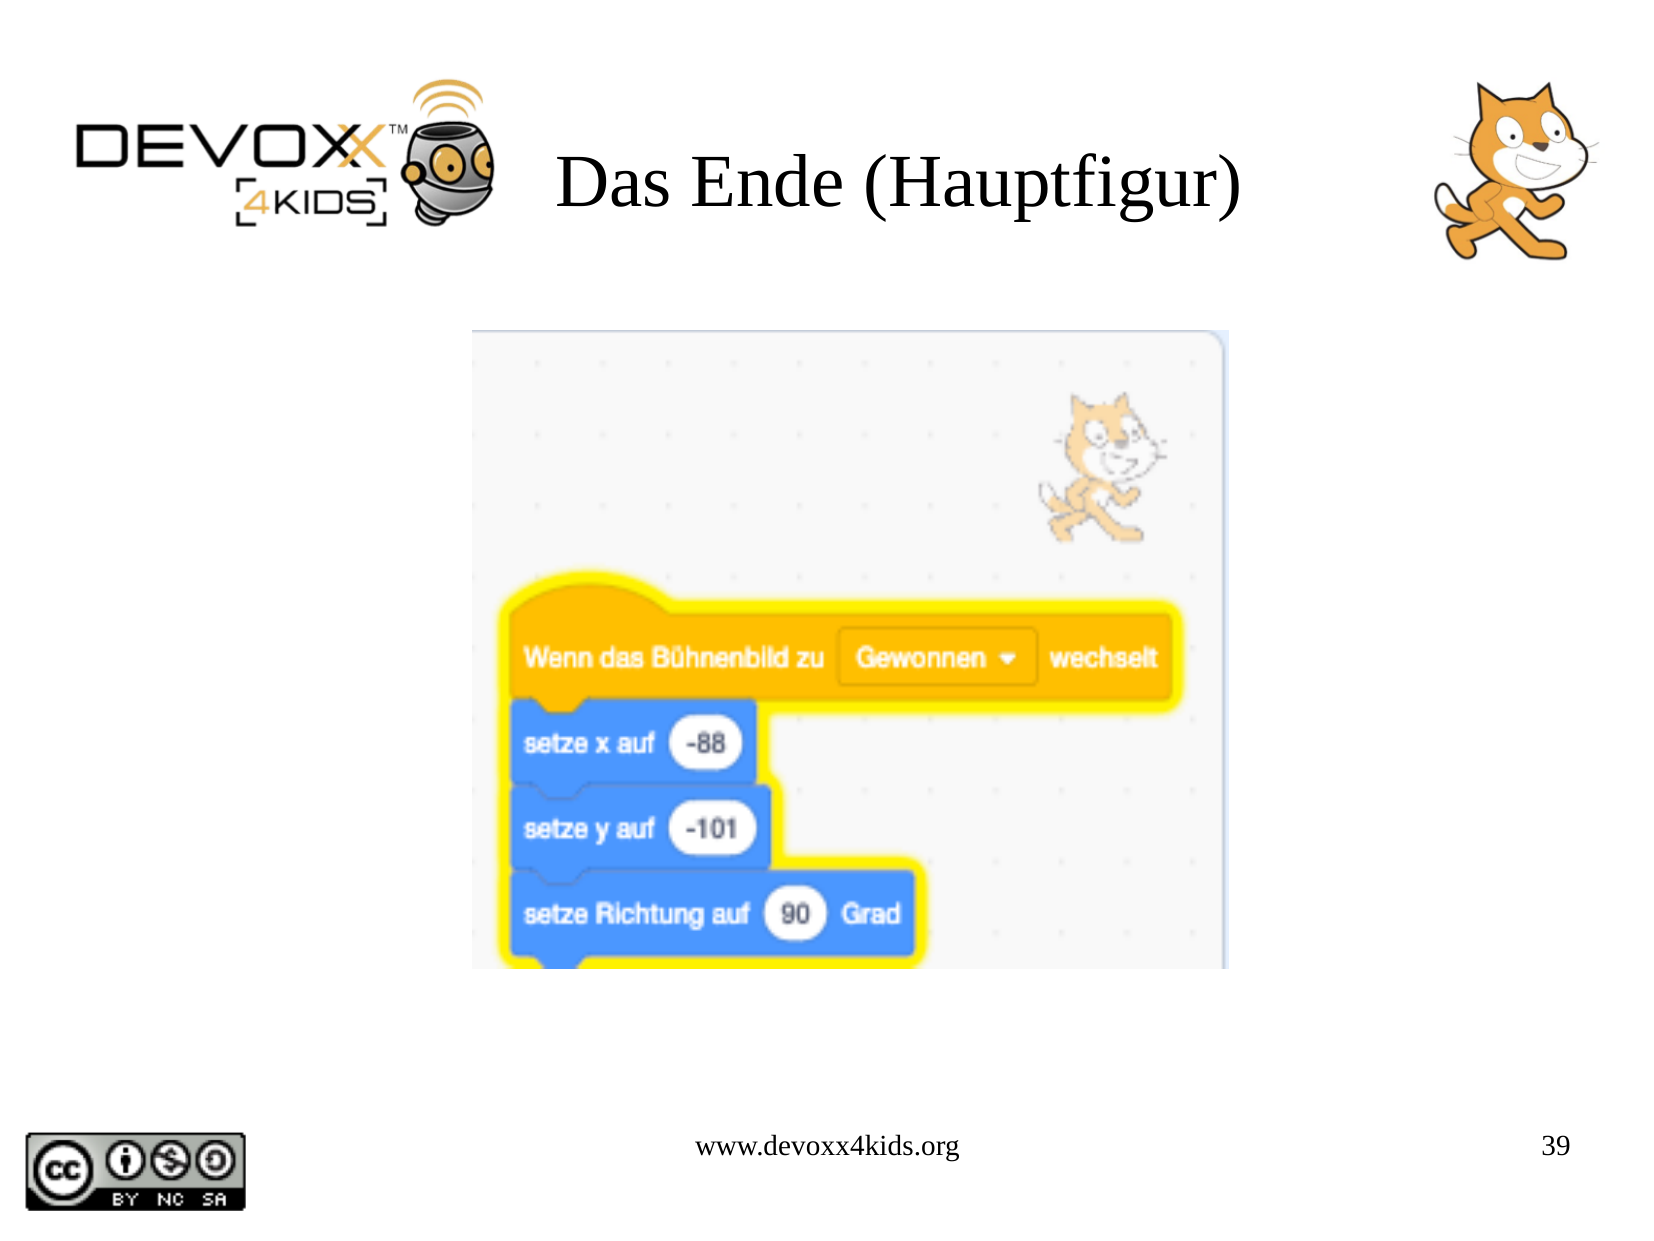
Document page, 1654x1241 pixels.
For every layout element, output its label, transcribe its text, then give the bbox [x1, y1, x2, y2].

picture [14, 1121, 249, 1212]
title Das Ende (Hauptfigur) [555, 78, 1347, 284]
picture [35, 58, 511, 255]
picture [472, 330, 1229, 969]
picture [1431, 54, 1607, 272]
